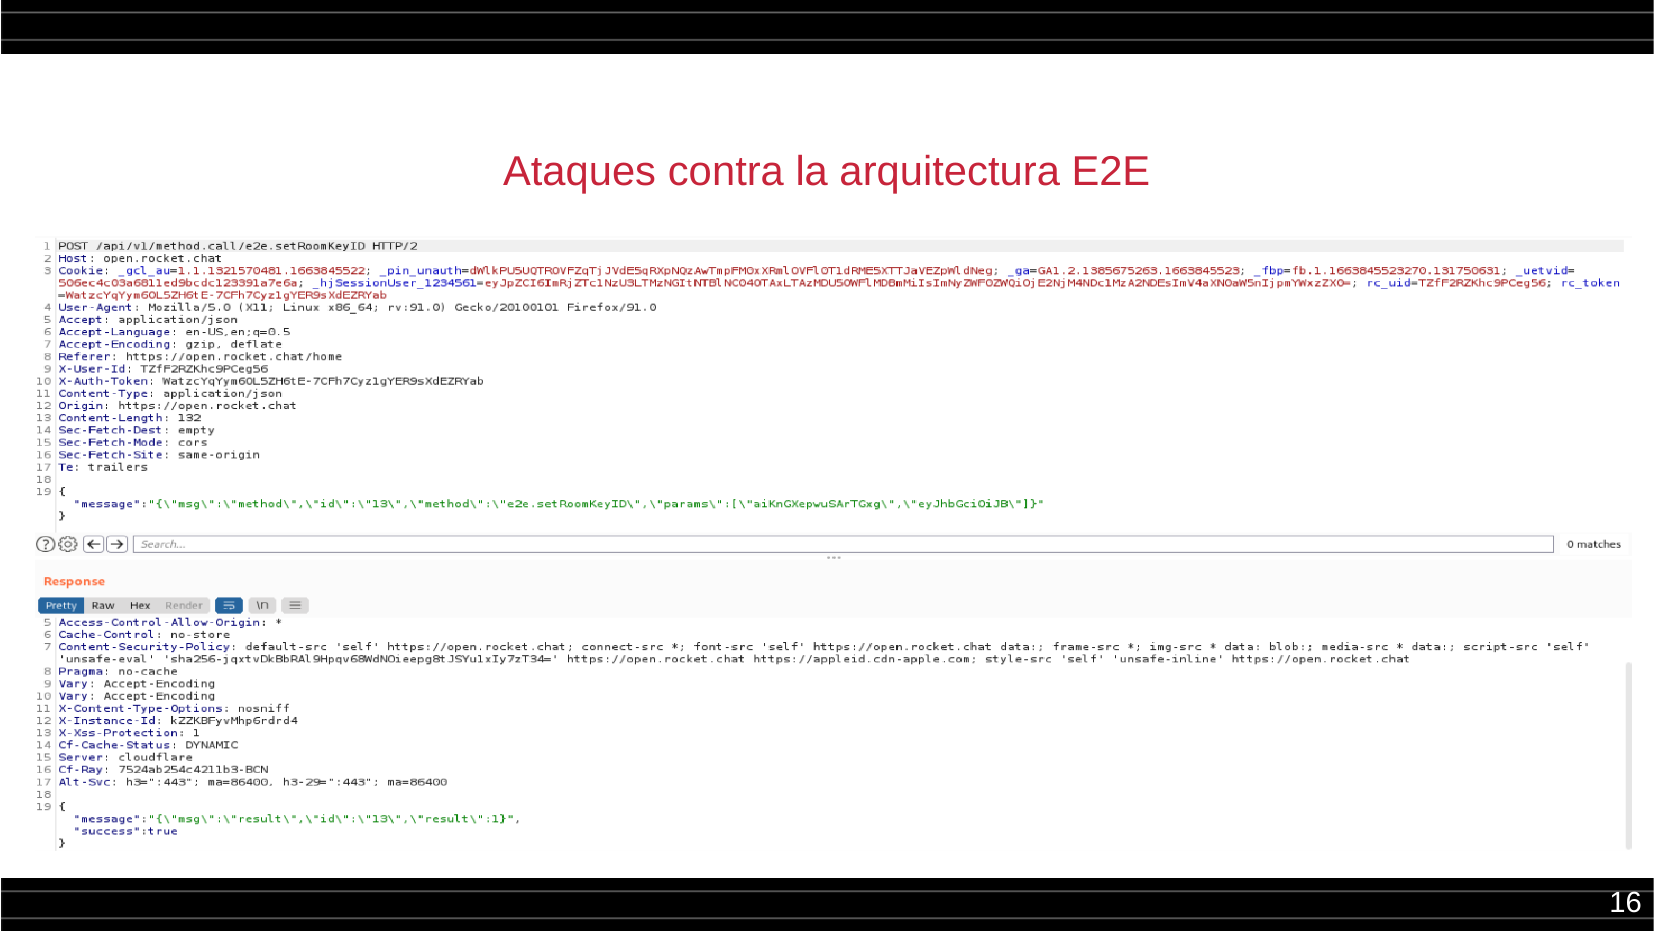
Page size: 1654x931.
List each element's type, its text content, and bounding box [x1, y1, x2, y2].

title Ataques contra la arquitectura E2E [82, 92, 1571, 236]
picture [35, 236, 1632, 851]
picture [1, 878, 1654, 931]
picture [1, 0, 1654, 54]
